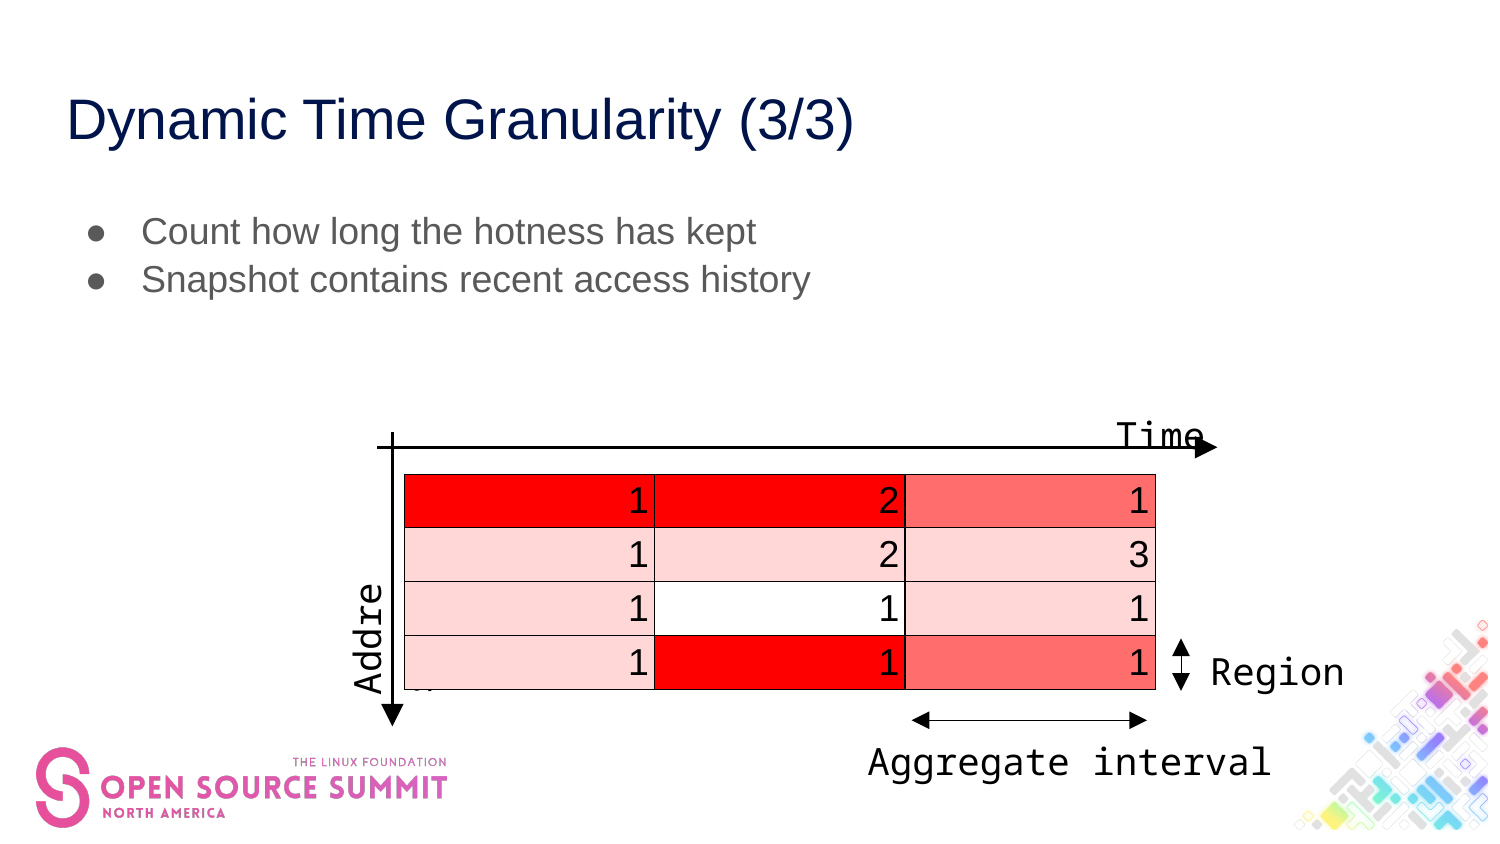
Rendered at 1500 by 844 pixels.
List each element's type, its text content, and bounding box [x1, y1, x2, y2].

table_cell 2 [655, 528, 904, 581]
table_cell 1 [655, 582, 904, 635]
text_box Address [333, 548, 387, 710]
title Dynamic Time Granularity (3/3) [51, 72, 1449, 167]
table_header 2 [655, 475, 904, 527]
table_header 1 [405, 475, 654, 527]
table_cell 3 [906, 528, 1155, 581]
text_box Region [1195, 638, 1338, 691]
table_cell 1 [405, 582, 654, 635]
text_box Time [1100, 402, 1206, 455]
list Count how long the hotness has kept Snapshot contains recent access history [51, 189, 1449, 734]
text_box Aggregate interval [852, 728, 1220, 782]
table_cell 1 [655, 636, 904, 689]
table_cell 1 [906, 636, 1155, 689]
table_cell 1 [405, 636, 654, 689]
table_header 1 [906, 475, 1155, 527]
table_cell 1 [405, 528, 654, 581]
table_cell 1 [906, 582, 1155, 635]
picture [36, 747, 447, 828]
picture [1294, 620, 1488, 830]
